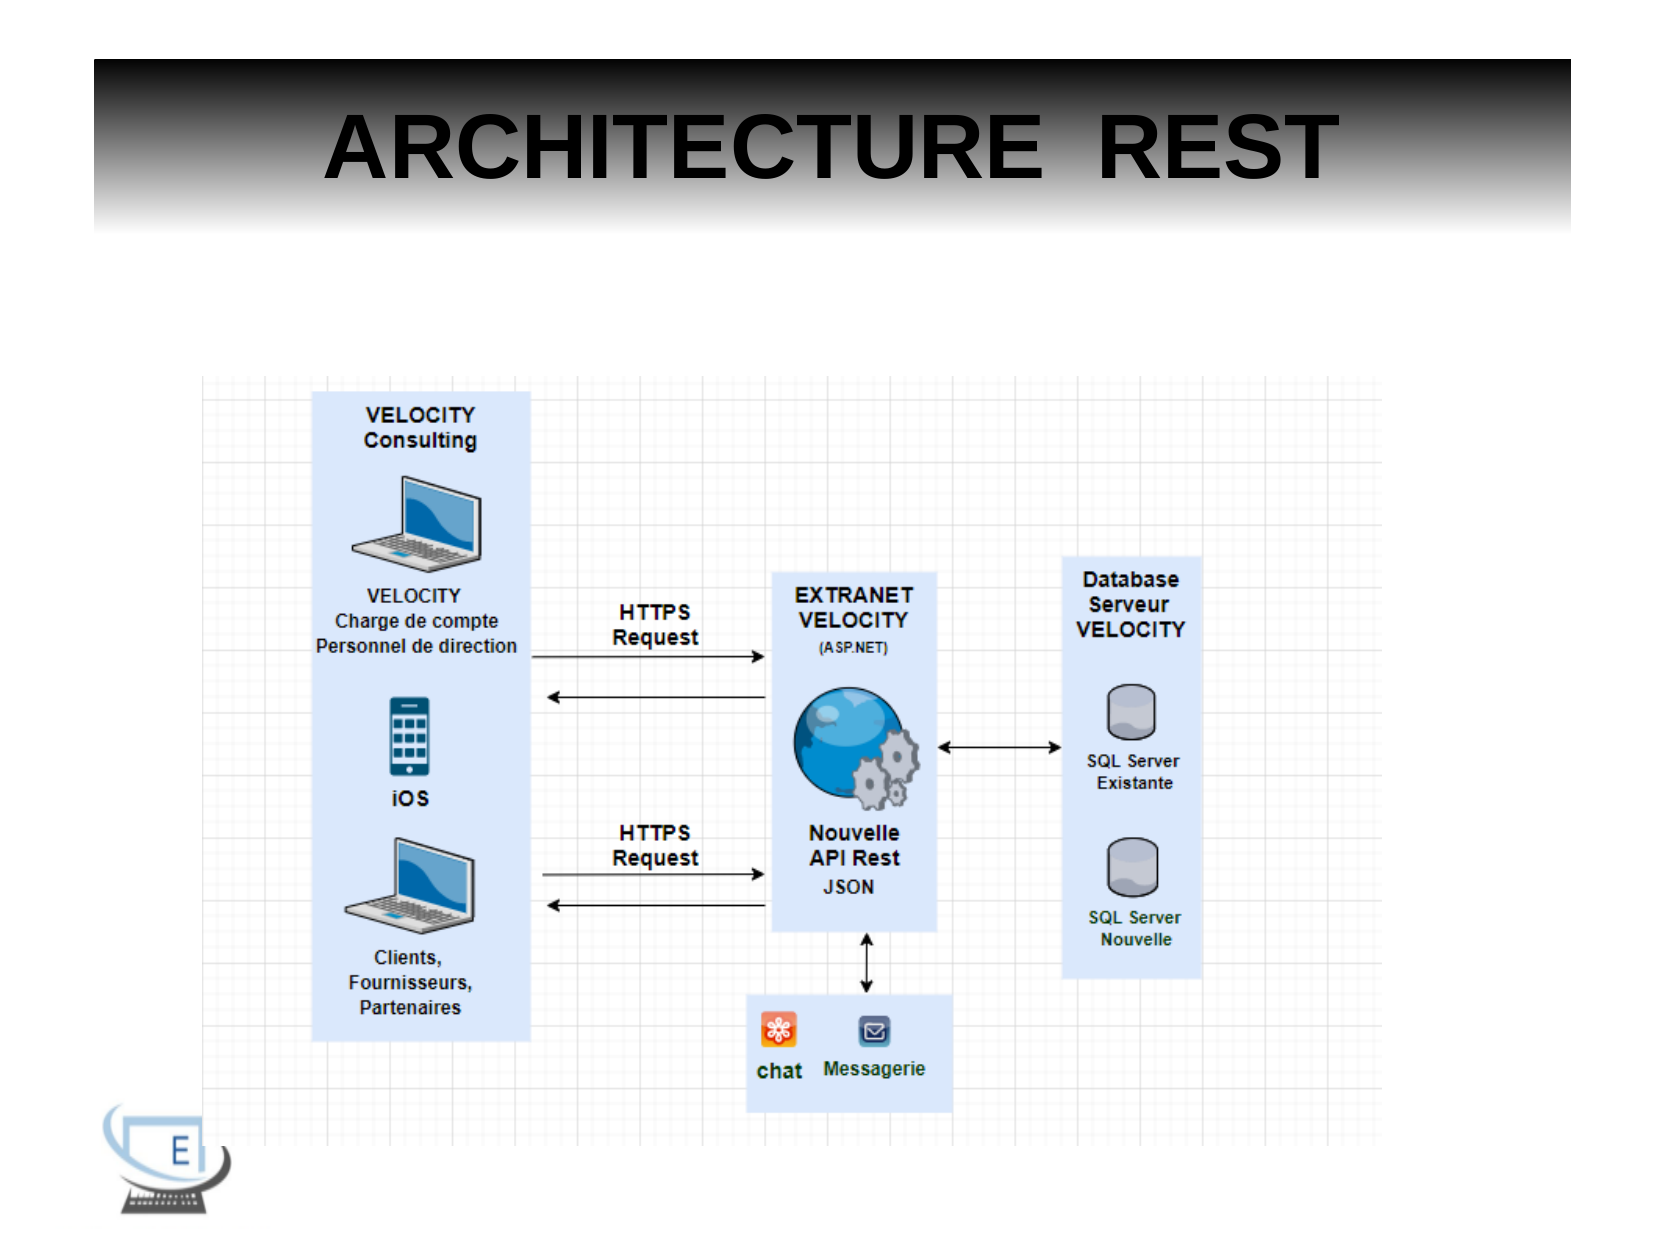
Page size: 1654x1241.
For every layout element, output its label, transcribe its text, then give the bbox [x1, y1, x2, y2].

picture [47, 376, 1382, 1229]
title ARCHITECTURE REST [94, 59, 1571, 234]
